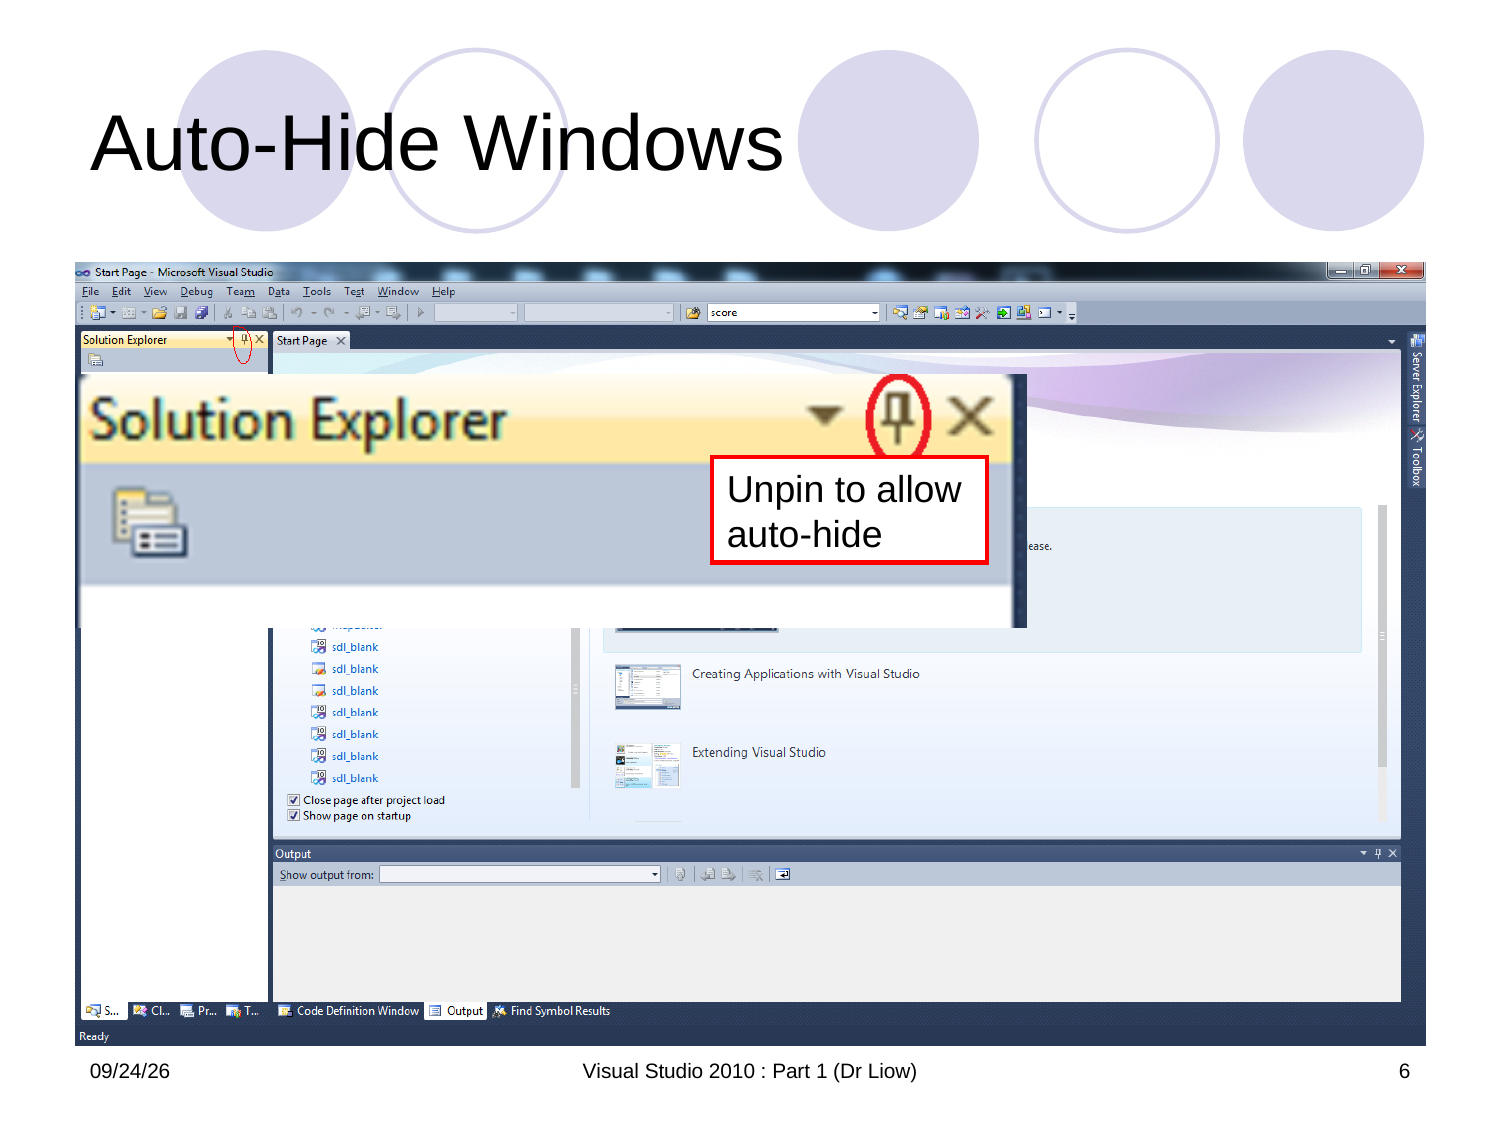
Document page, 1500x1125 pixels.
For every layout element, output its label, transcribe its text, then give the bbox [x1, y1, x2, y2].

title Auto-Hide Windows [75, 45, 1426, 233]
text_box <number> [1074, 1049, 1426, 1101]
text_box 08/22/12 [74, 1049, 426, 1101]
text_box Unpin to allow auto-hide [712, 457, 988, 563]
text_box Visual Studio 2010 : Part 1 (Dr Liow) [512, 1049, 988, 1101]
picture [75, 262, 1426, 1046]
